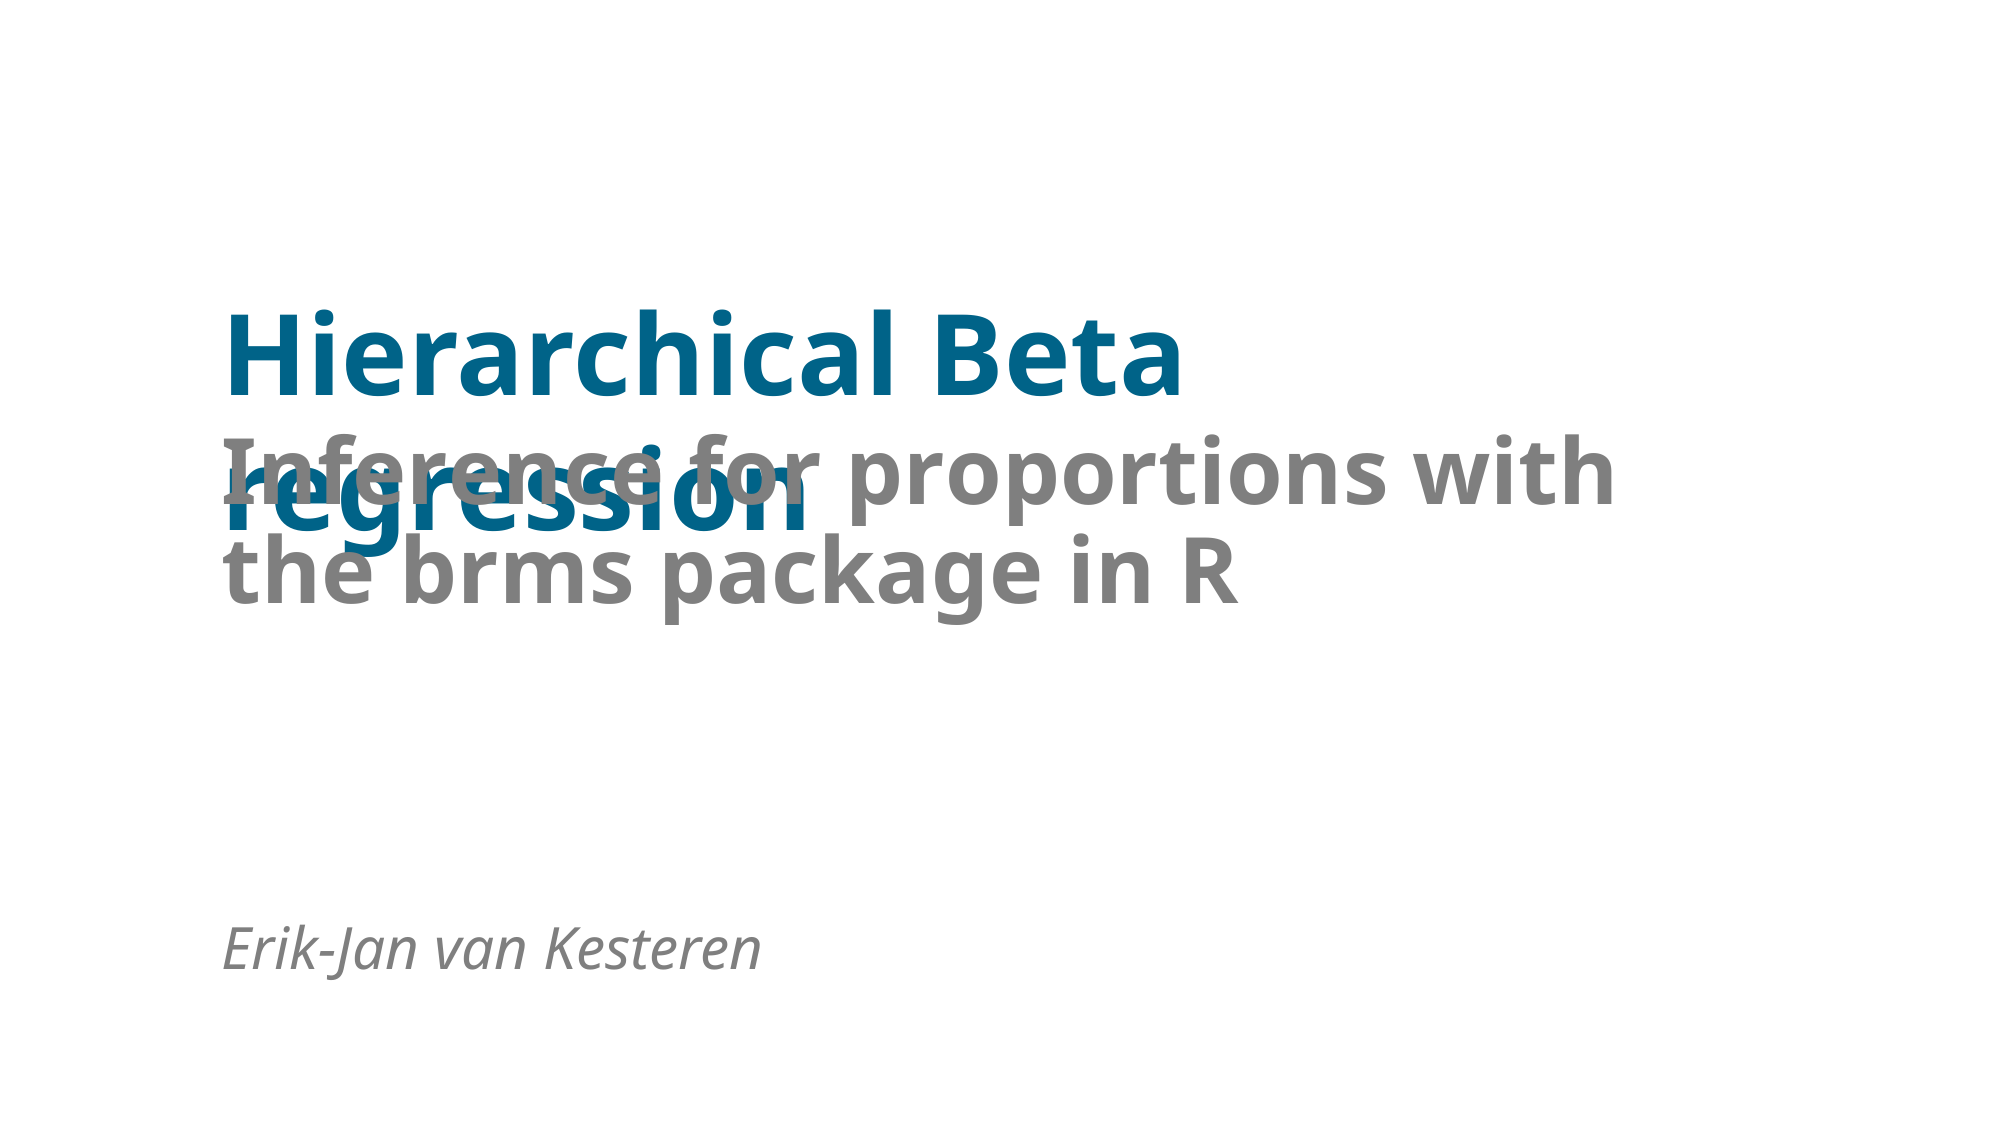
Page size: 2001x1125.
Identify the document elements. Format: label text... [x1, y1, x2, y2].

text_box Inference for proportions with the brms package in R [206, 415, 1794, 633]
text_box Hierarchical Beta regression [206, 275, 1794, 415]
text_box Erik-Jan van Kesteren [206, 903, 1415, 990]
